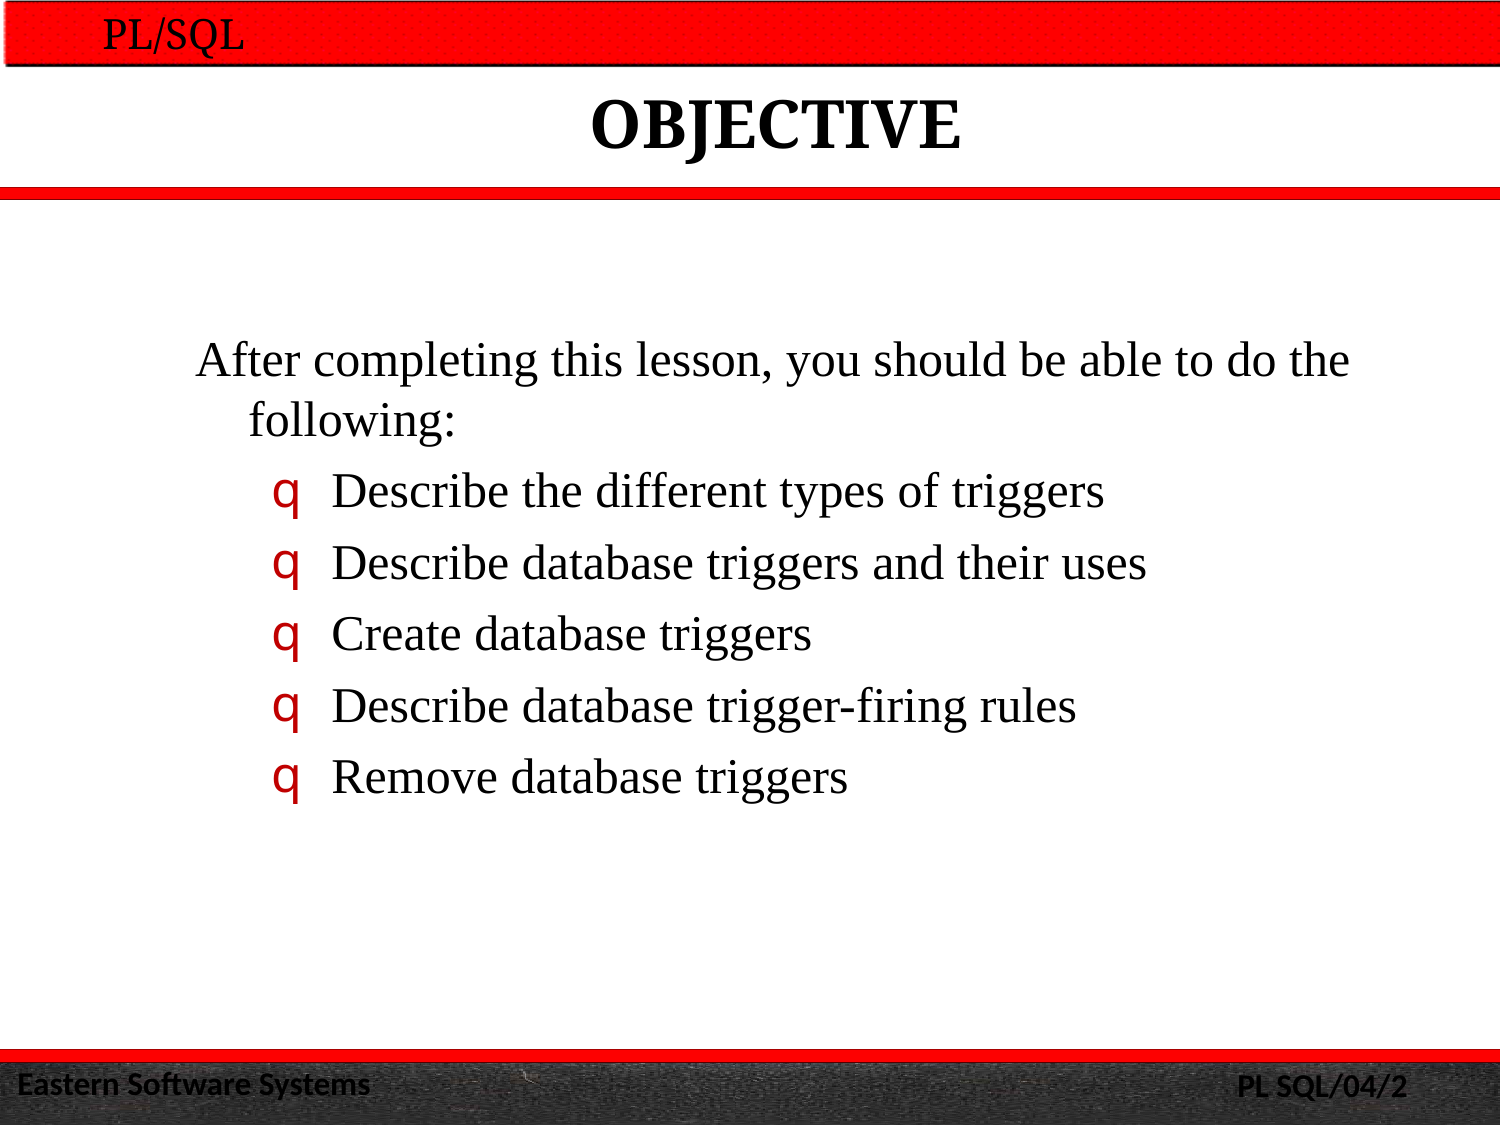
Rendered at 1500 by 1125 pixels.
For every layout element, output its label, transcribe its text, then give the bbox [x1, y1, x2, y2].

text_box PL/SQL [87, 0, 288, 65]
text_box PL SQL/04/2 [373, 1056, 1500, 1125]
text_box After completing this lesson, you should be able to do the following: Describe the different types of triggers Describe database triggers and their uses Create database triggers Describe database trigger-firing rules Remove database triggers [162, 318, 1375, 811]
picture [0, 187, 1500, 200]
picture [0, 1049, 1500, 1125]
picture [0, 0, 1500, 69]
text_box Eastern Software Systems [2, 1054, 394, 1110]
text_box OBJECTIVE [0, 74, 1500, 170]
